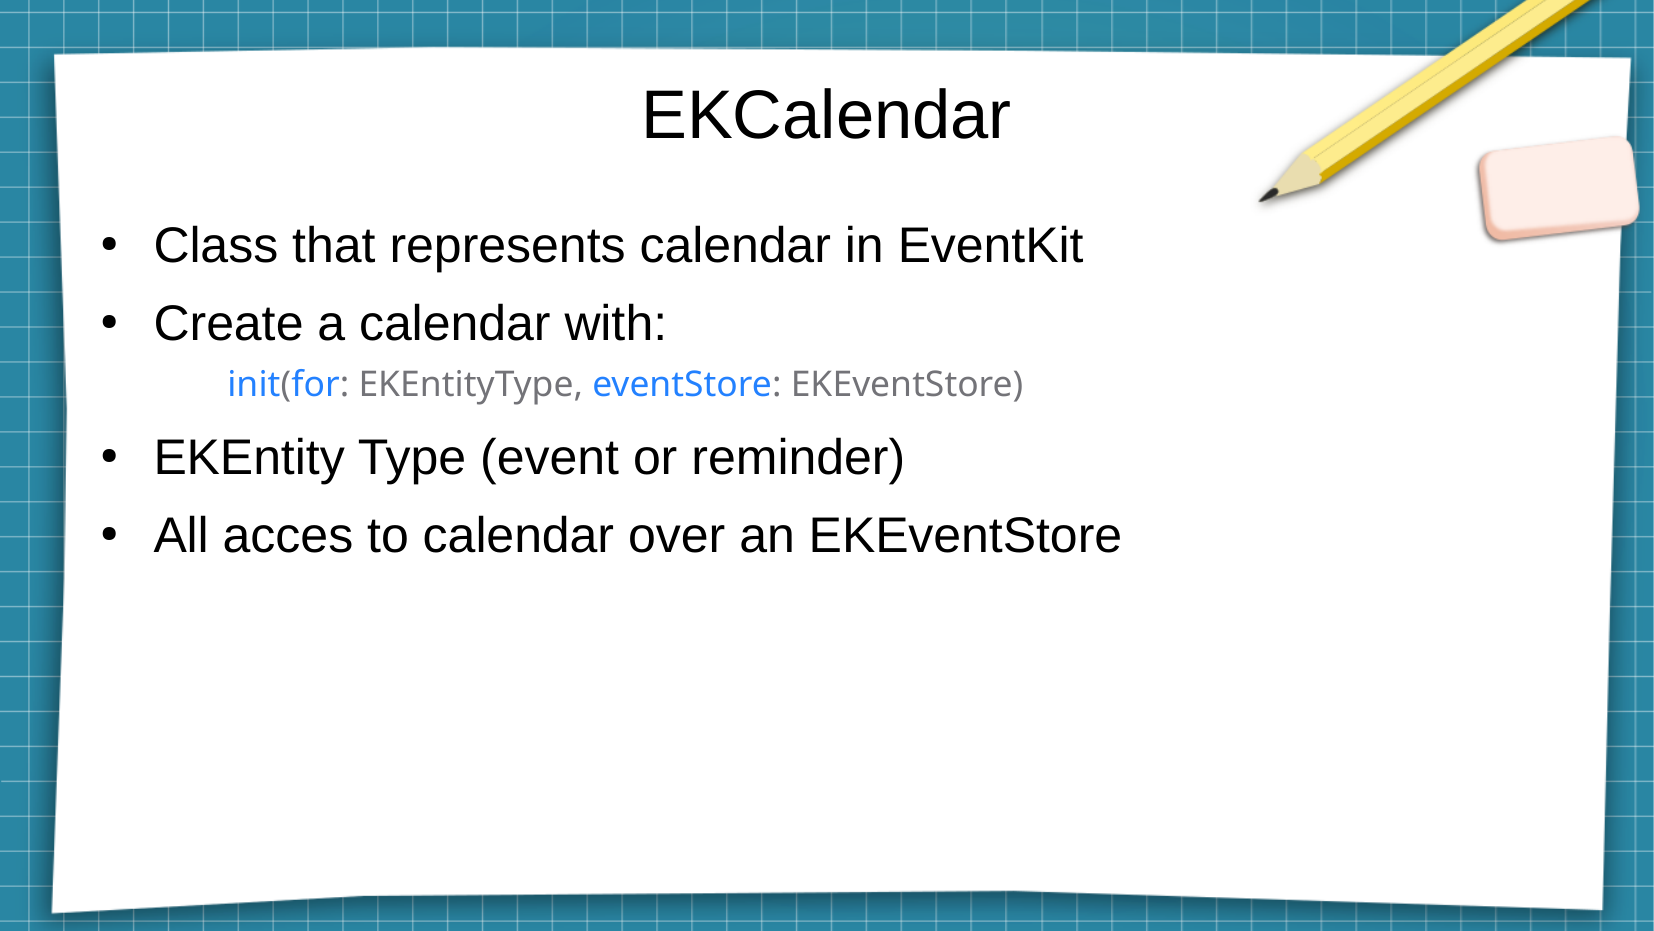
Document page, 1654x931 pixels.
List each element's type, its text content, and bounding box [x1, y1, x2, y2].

title EKCalendar [82, 37, 1571, 193]
list Class that represents calendar in EventKit Create a calendar with: init(for: EKEntityType, eventStore: EKEventStore) EKEntity Type (event or reminder) All acces to calendar over an EKEventStore [82, 217, 1571, 758]
picture [0, 0, 1654, 931]
